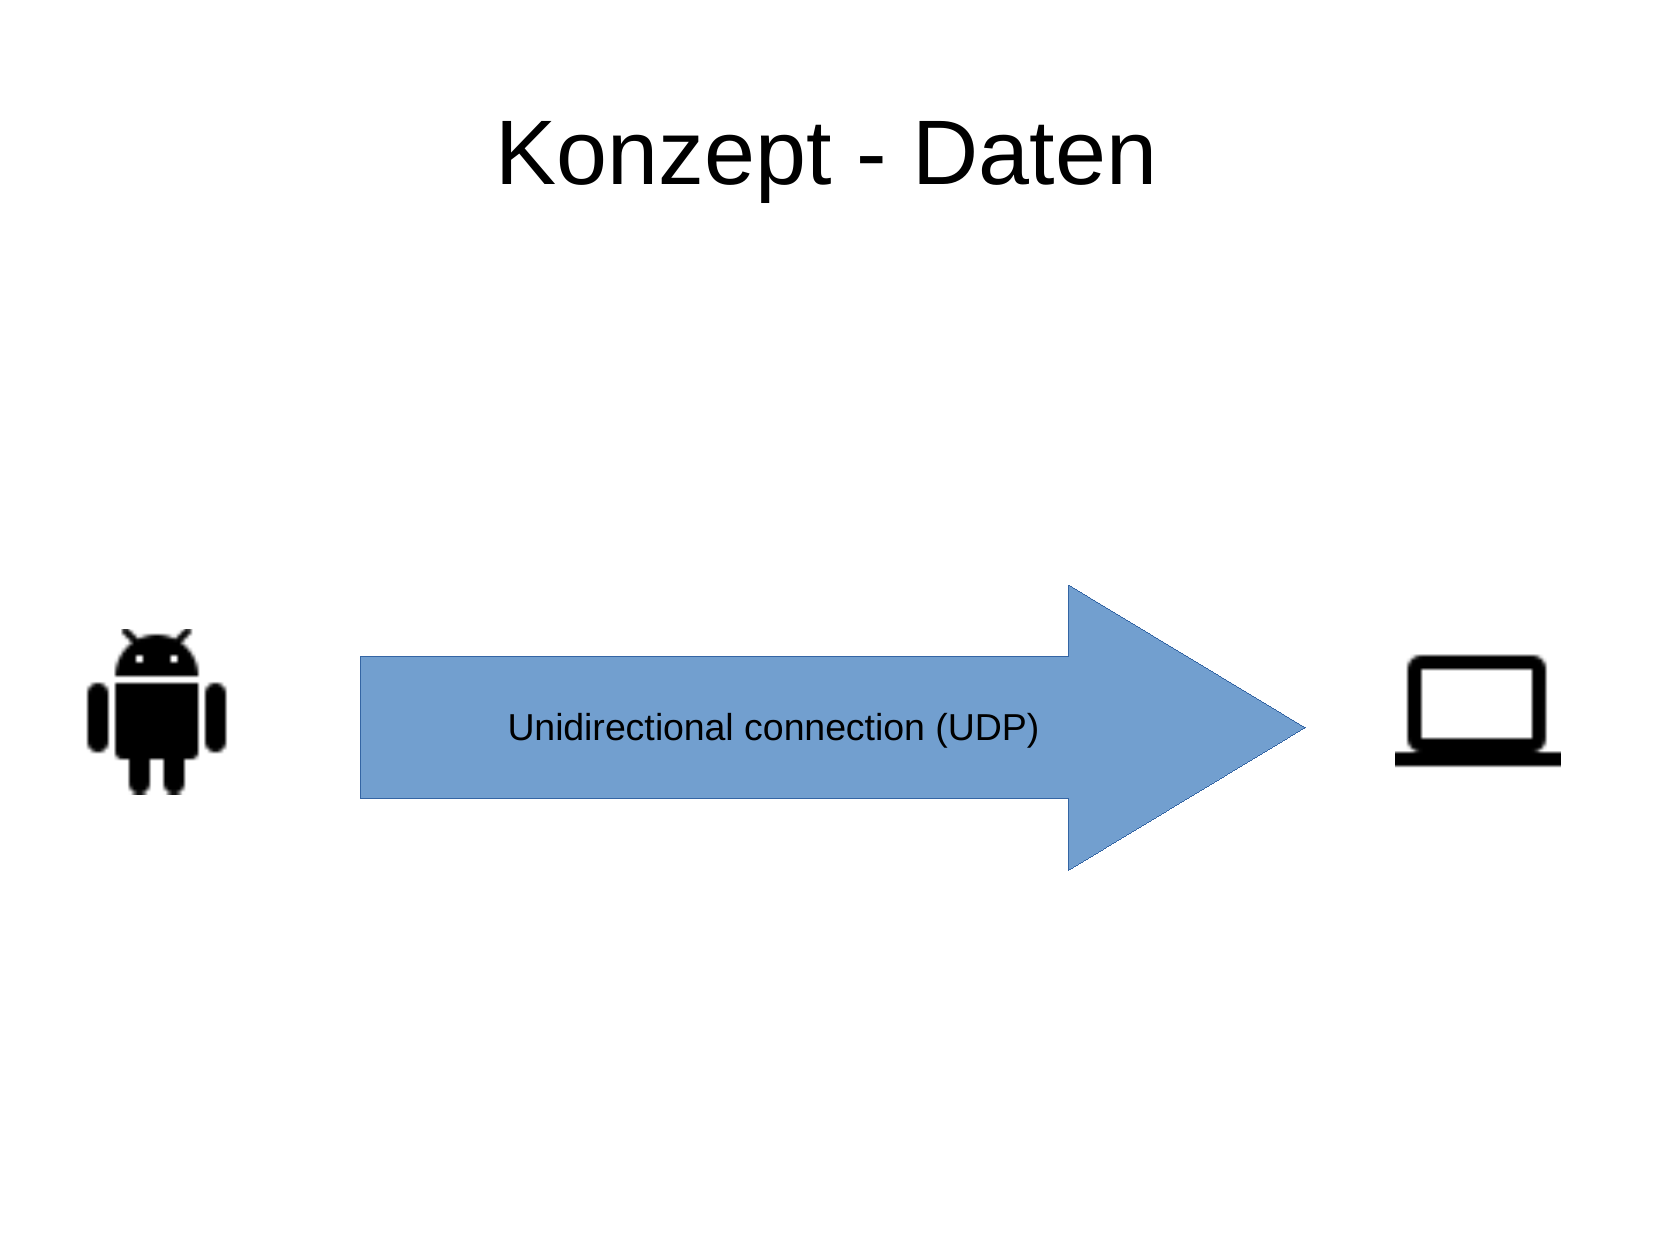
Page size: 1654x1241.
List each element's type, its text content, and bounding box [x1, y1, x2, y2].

text_box Unidirectional connection (UDP) [360, 585, 1306, 871]
picture [75, 629, 241, 796]
title Konzept - Daten [82, 49, 1571, 257]
picture [1395, 629, 1561, 795]
